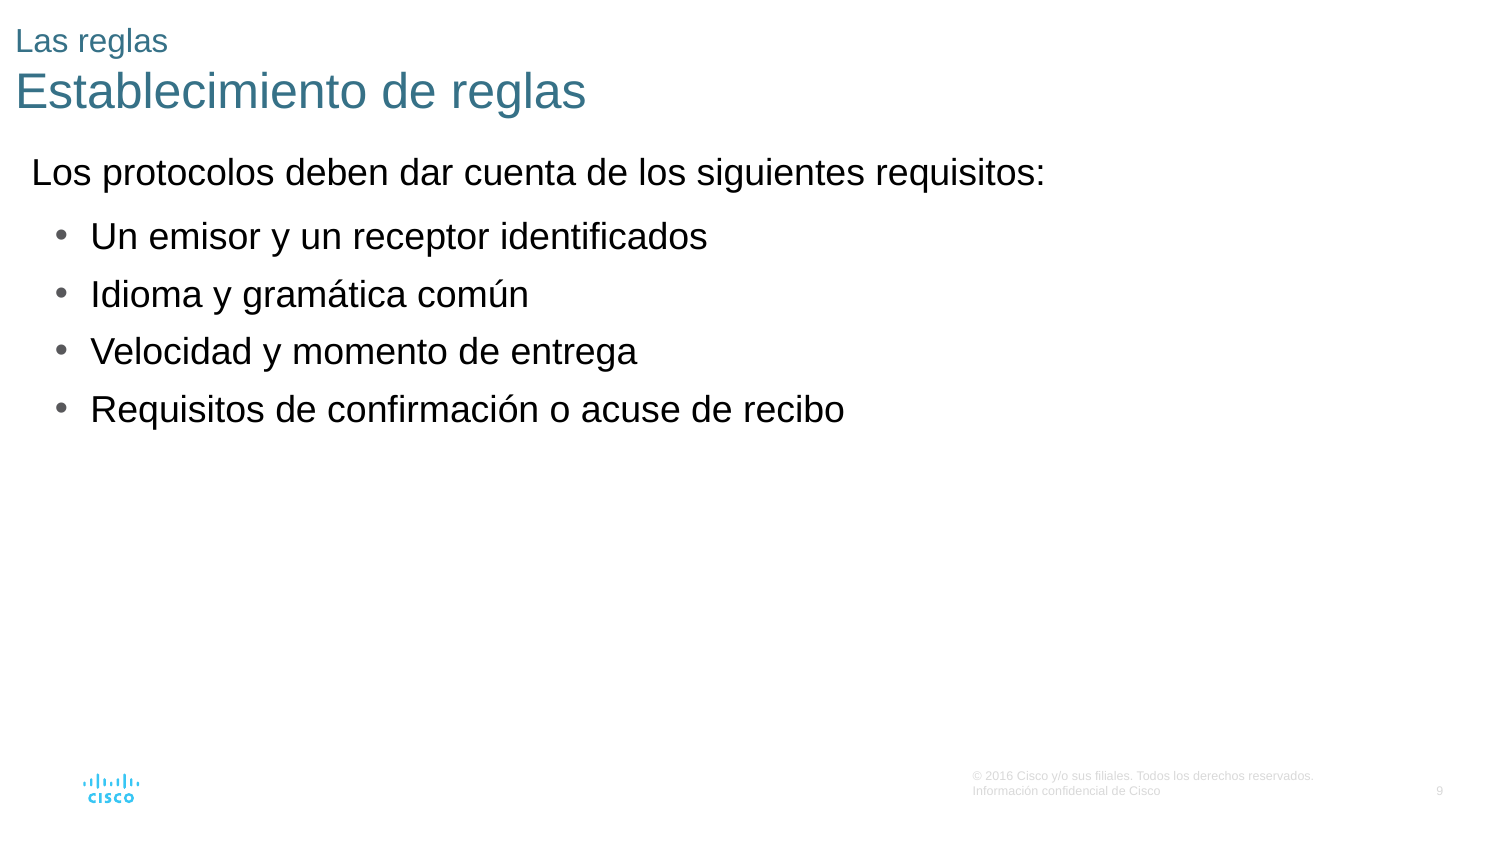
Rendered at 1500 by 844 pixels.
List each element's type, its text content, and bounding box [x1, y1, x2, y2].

title Las reglas Establecimiento de reglas [0, 6, 1500, 131]
list Los protocolos deben dar cuenta de los siguientes requisitos: Un emisor y un receptor identificados Idioma y gramática común Velocidad y momento de entrega Requisitos de confirmación o acuse de recibo [16, 140, 1469, 441]
